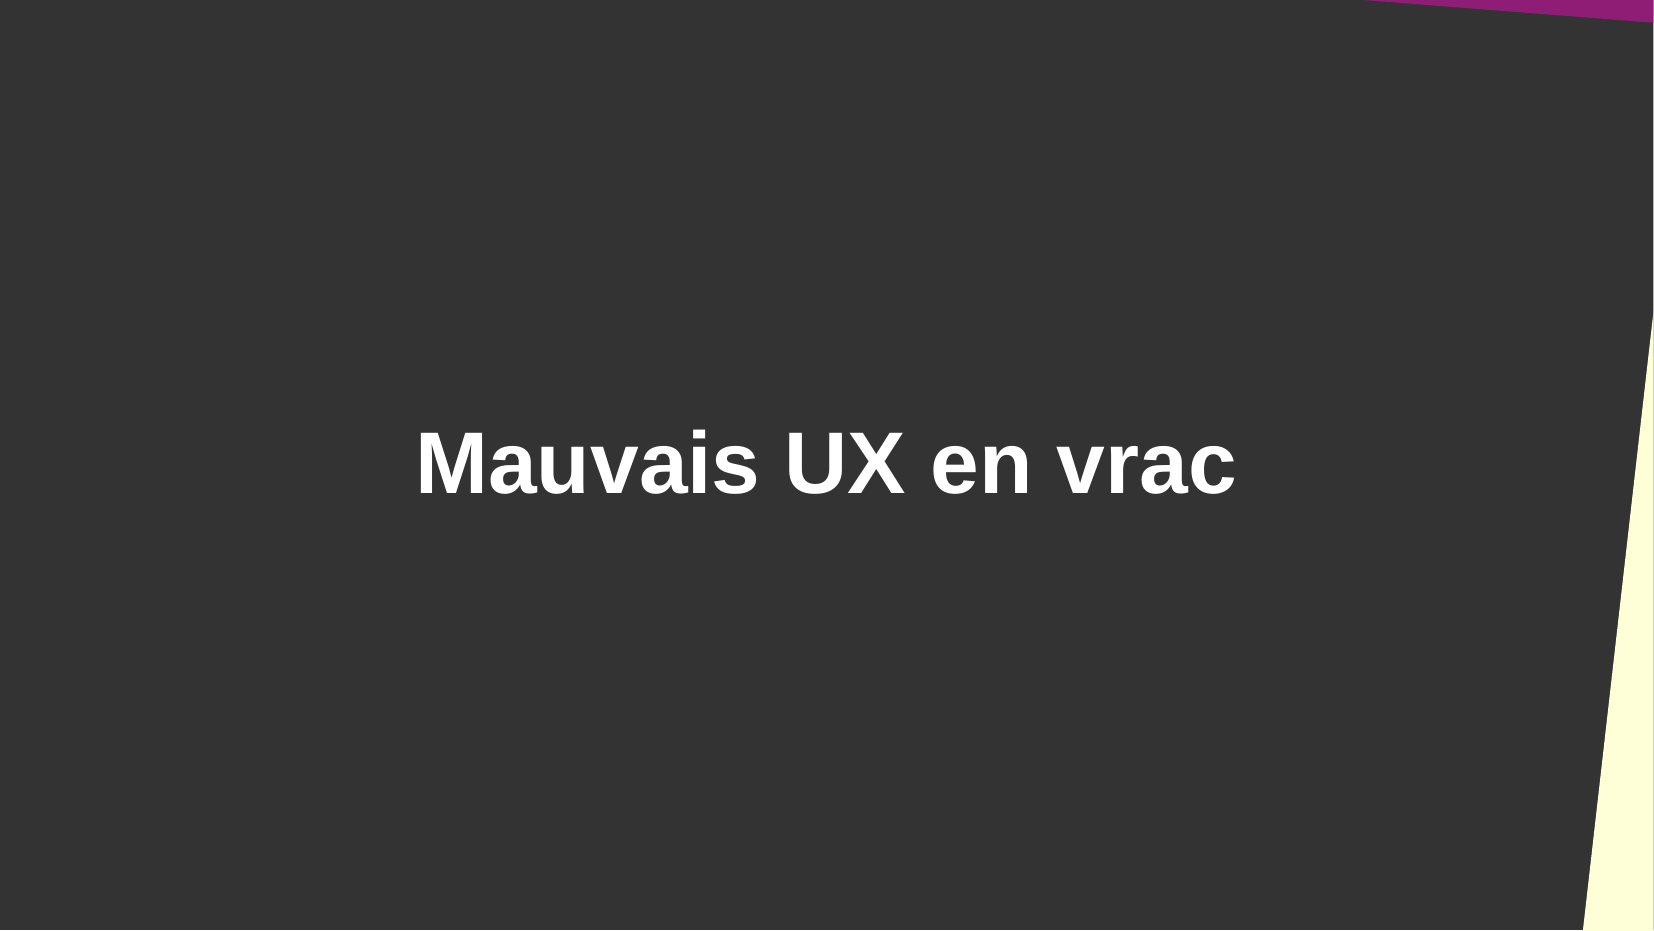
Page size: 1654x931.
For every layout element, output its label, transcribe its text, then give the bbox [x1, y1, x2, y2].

text_box [1582, 306, 1654, 931]
title Mauvais UX en vrac [31, 413, 1622, 517]
text_box [1363, 0, 1654, 23]
